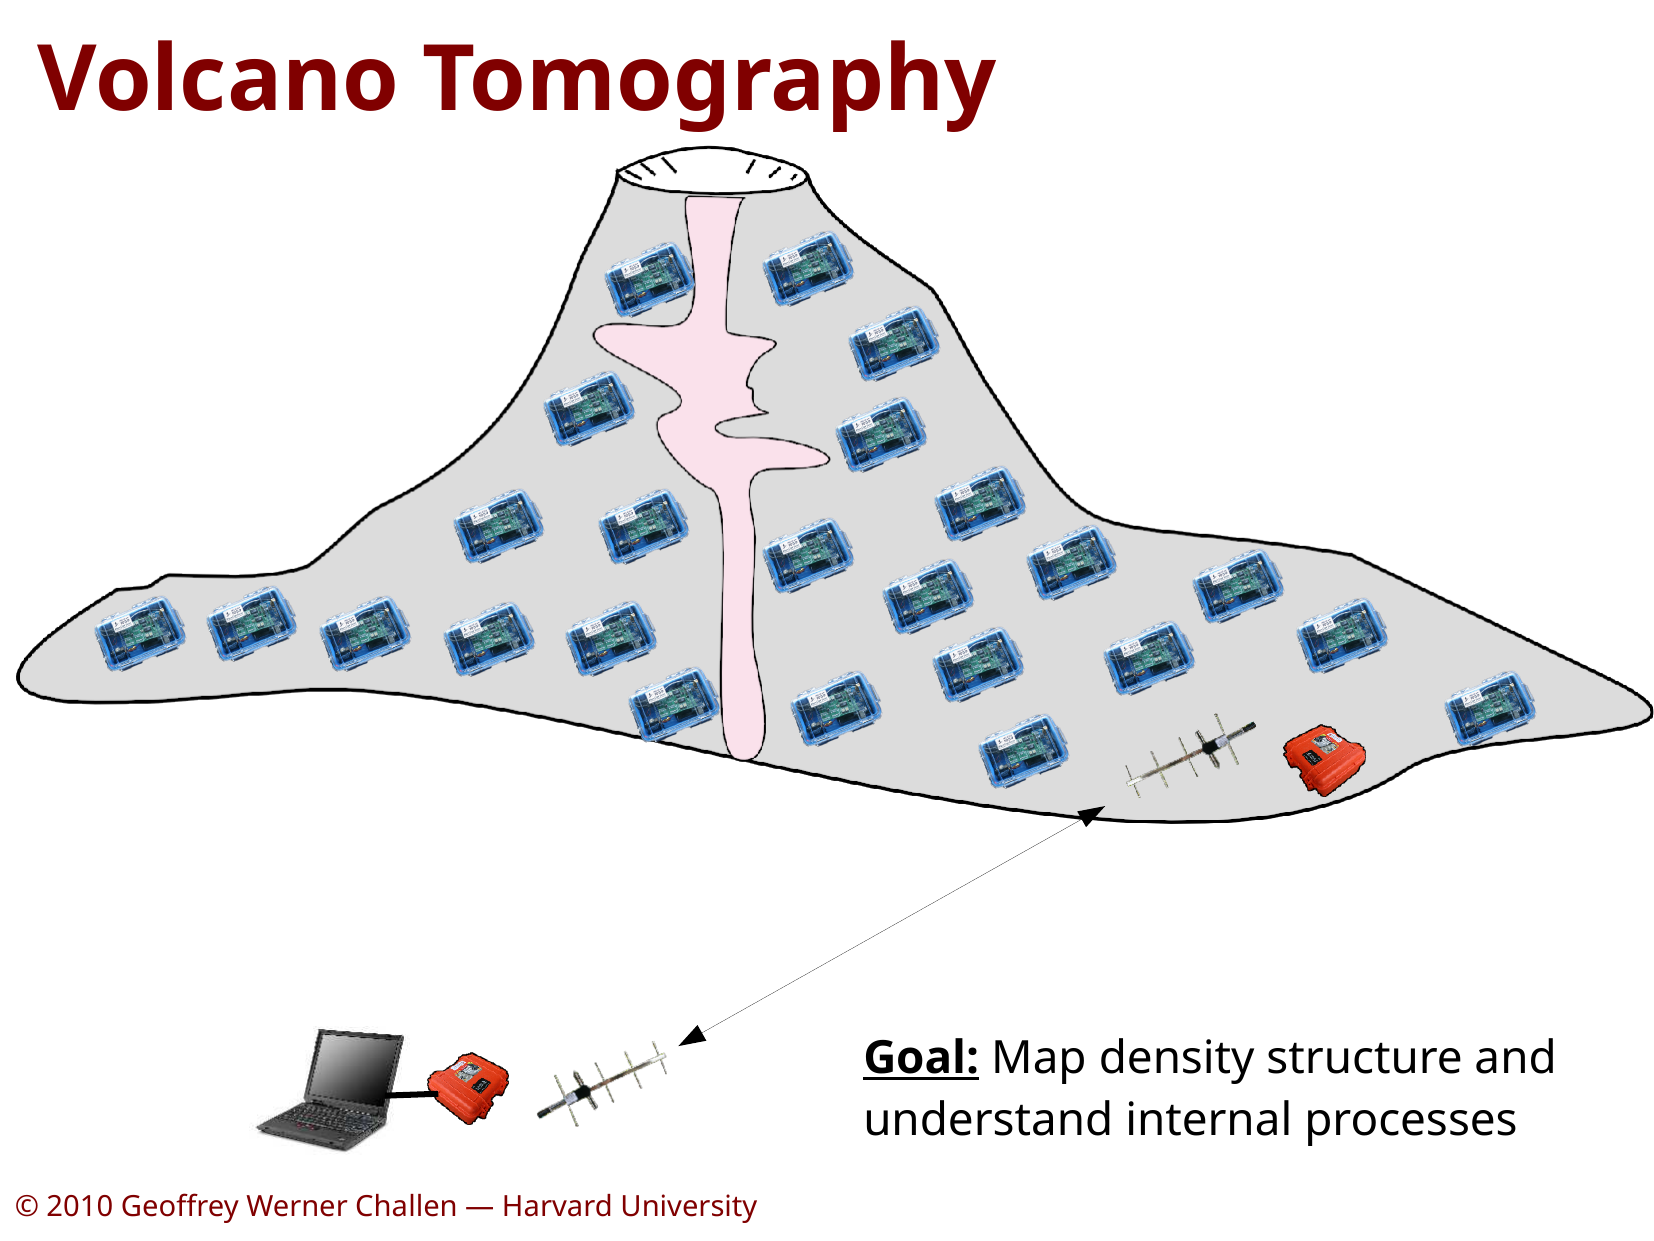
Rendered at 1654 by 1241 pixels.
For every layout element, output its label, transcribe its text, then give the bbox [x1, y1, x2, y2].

picture [427, 1052, 509, 1125]
picture [16, 151, 1654, 824]
picture [536, 1040, 667, 1127]
text_box Goal: Map density structure and understand internal processes [848, 1016, 1614, 1155]
picture [249, 1018, 410, 1164]
title Volcano Tomography [0, 0, 1654, 151]
